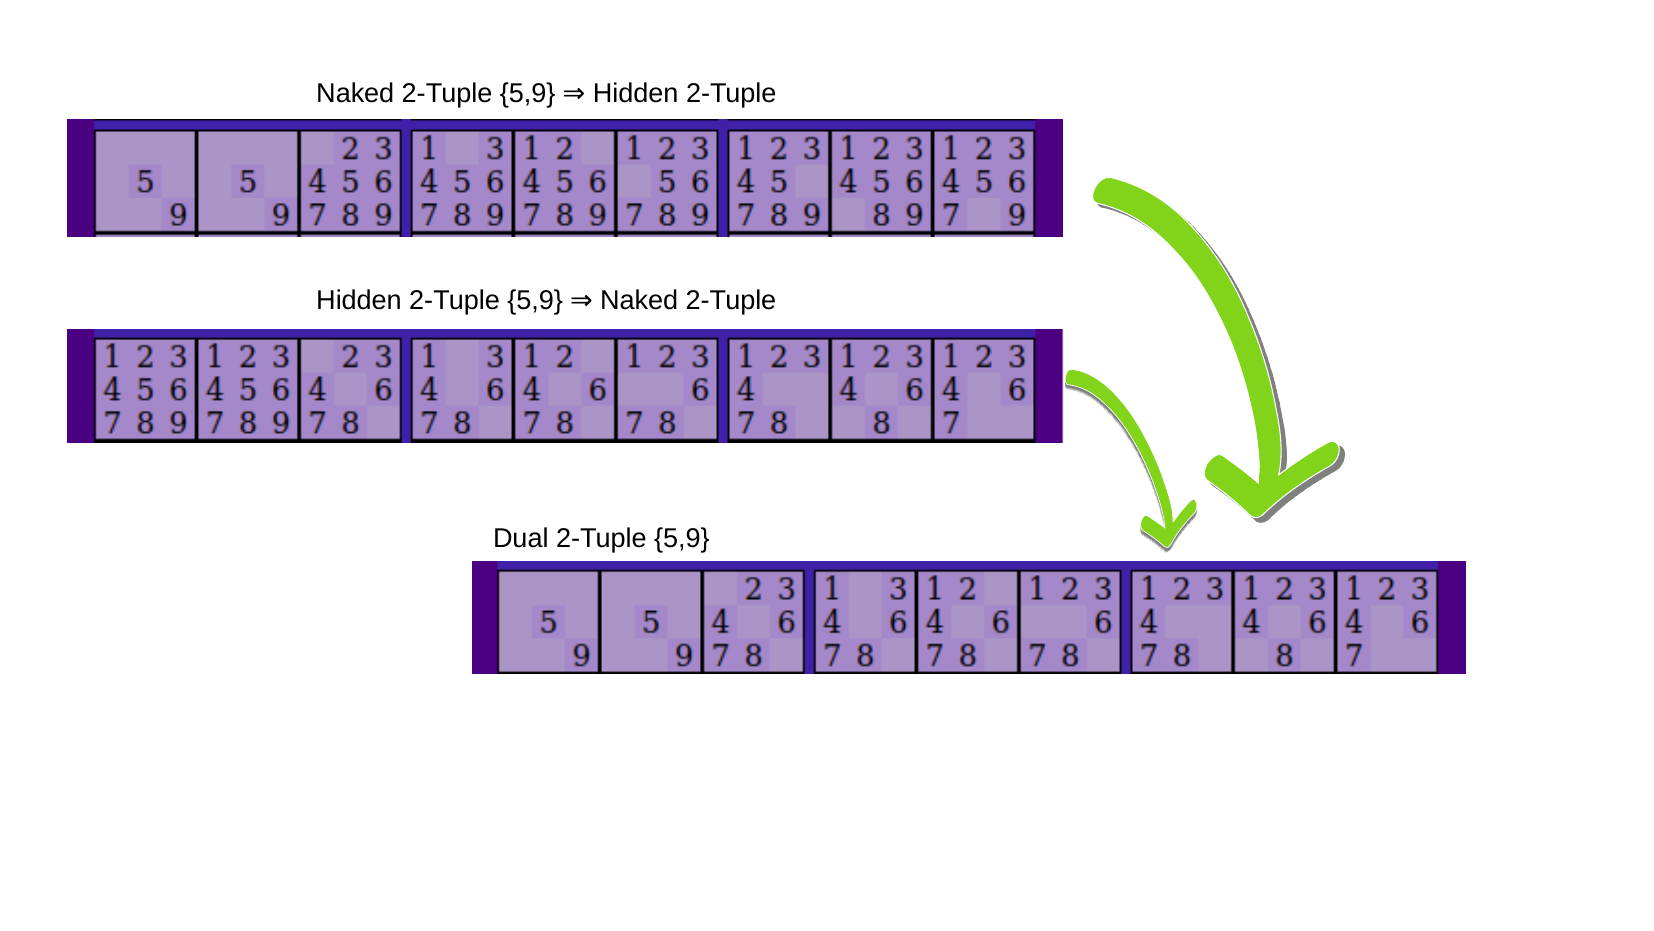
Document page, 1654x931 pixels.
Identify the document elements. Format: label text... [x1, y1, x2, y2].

picture [472, 561, 1466, 674]
text_box [1092, 177, 1340, 515]
text_box Dual 2-Tuple {5,9} [478, 515, 1453, 561]
text_box Hidden 2-Tuple {5,9} ⇒ Naked 2-Tuple [59, 277, 1034, 323]
text_box Naked 2-Tuple {5,9} ⇒ Hidden 2-Tuple [59, 70, 1034, 116]
picture [67, 119, 1063, 237]
picture [67, 329, 1207, 515]
